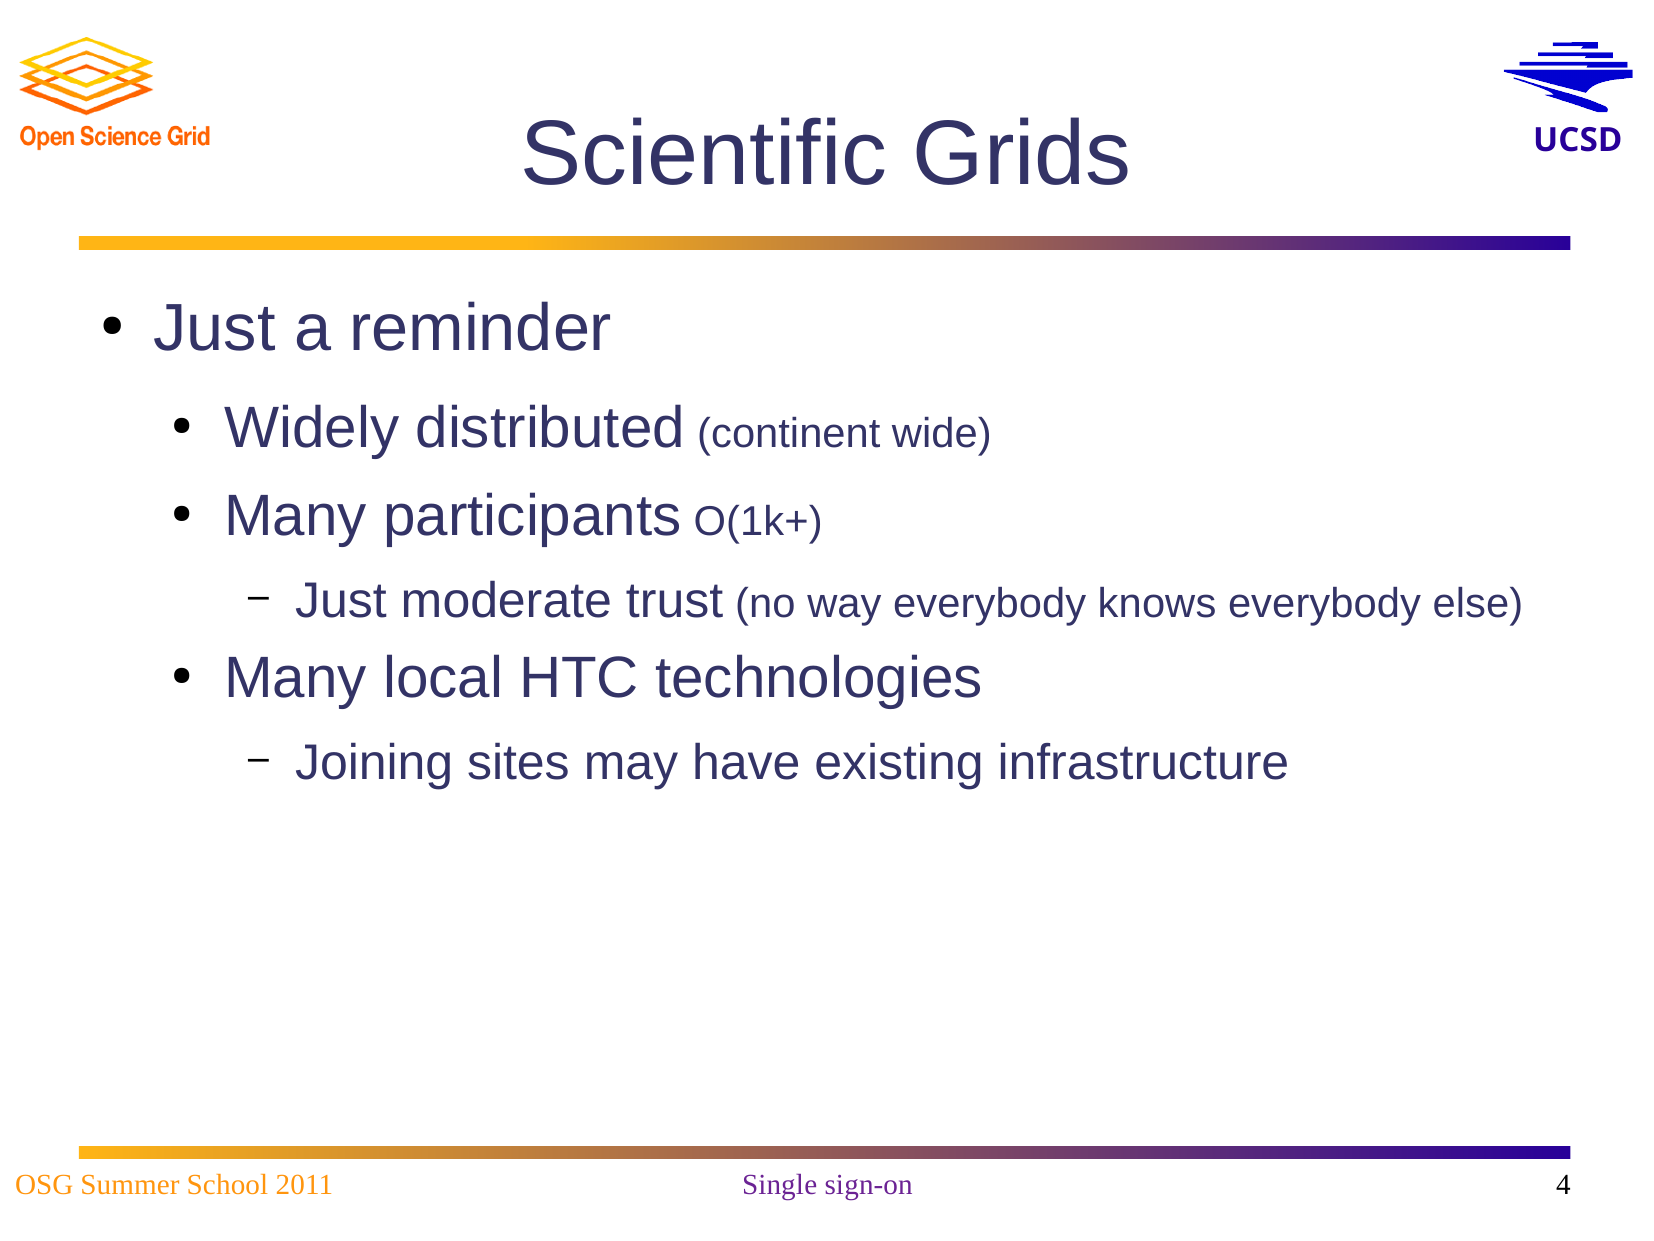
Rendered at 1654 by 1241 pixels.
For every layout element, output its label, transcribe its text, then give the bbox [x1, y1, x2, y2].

list Just a reminder Widely distributed (continent wide) Many participants O(1k+) Just moderate trust (no way everybody knows everybody else) Many local HTC technologies Joining sites may have existing infrastructure [82, 290, 1571, 1109]
picture [1495, 42, 1637, 118]
picture [0, 14, 229, 167]
title Scientific Grids [82, 49, 1571, 257]
